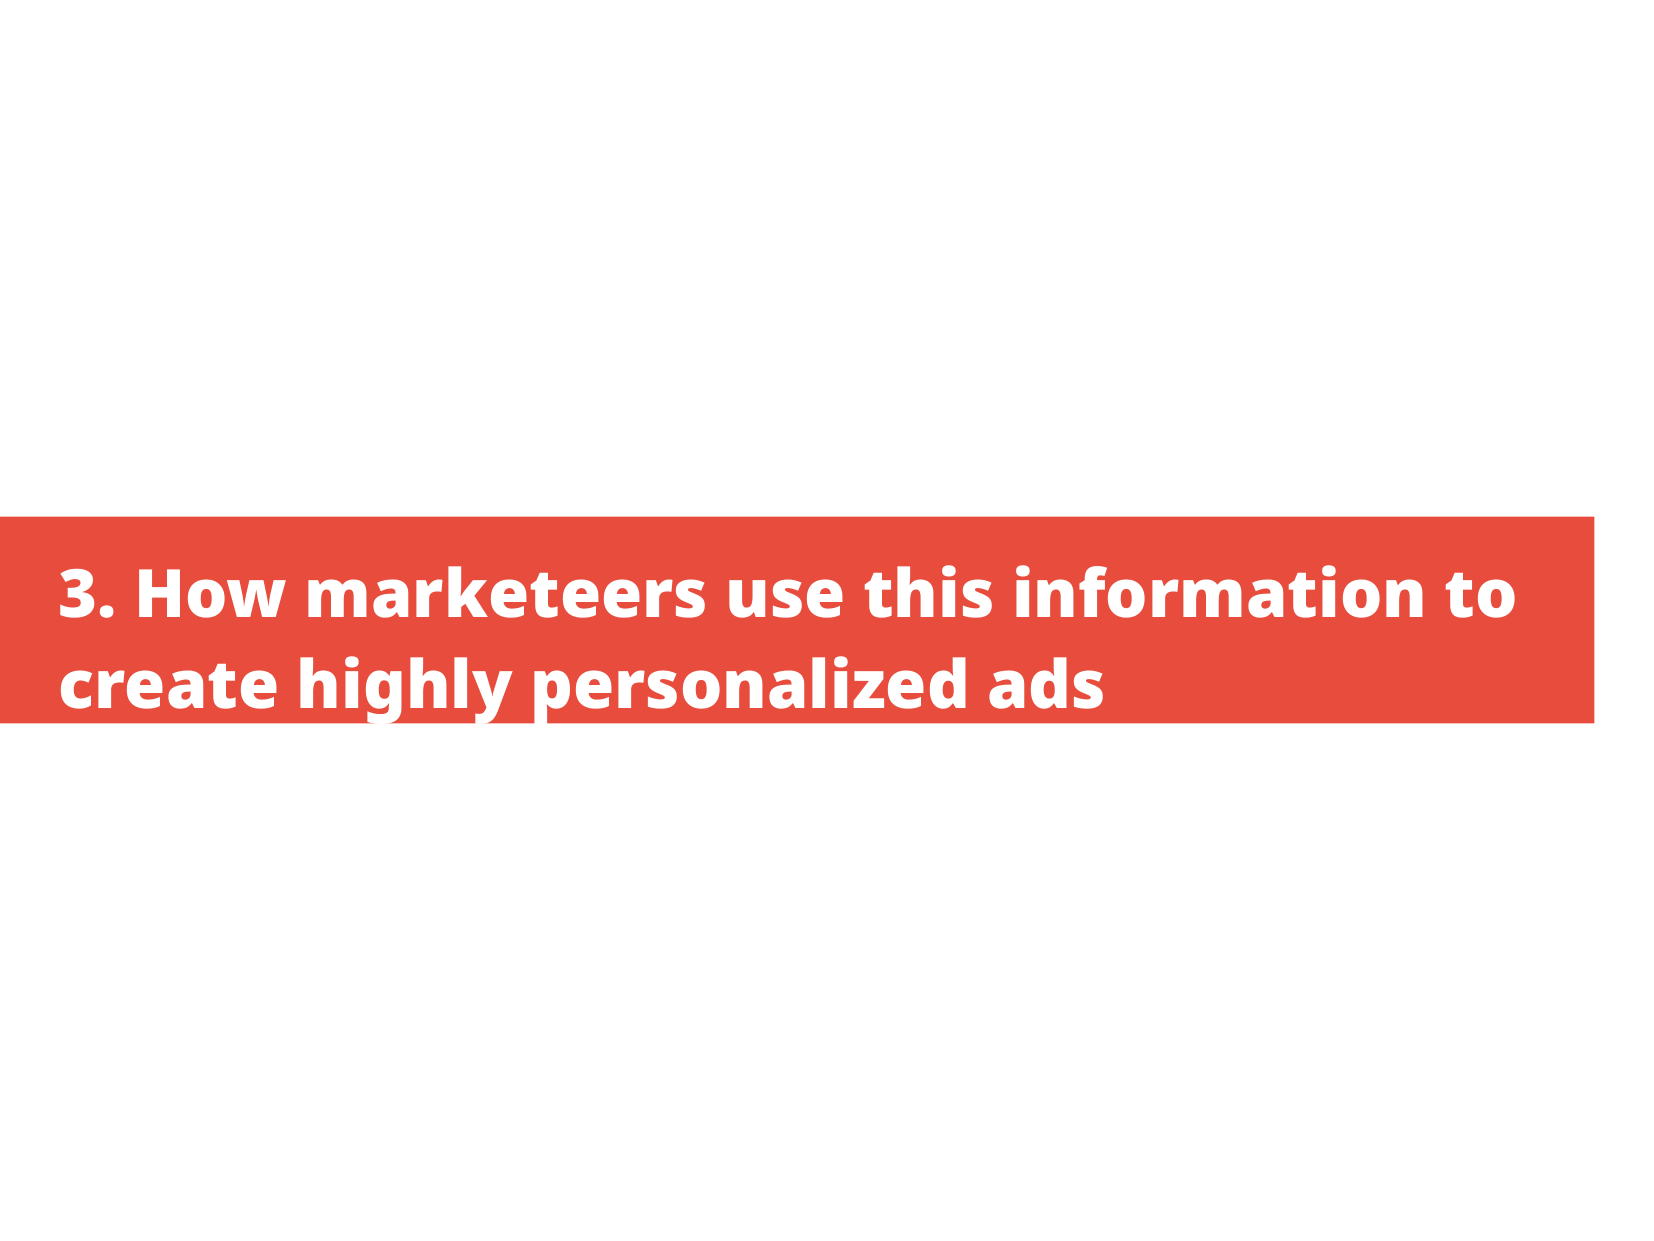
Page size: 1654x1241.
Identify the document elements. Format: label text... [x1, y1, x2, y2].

title 3. How marketeers use this information to create highly personalized ads [59, 546, 1595, 694]
